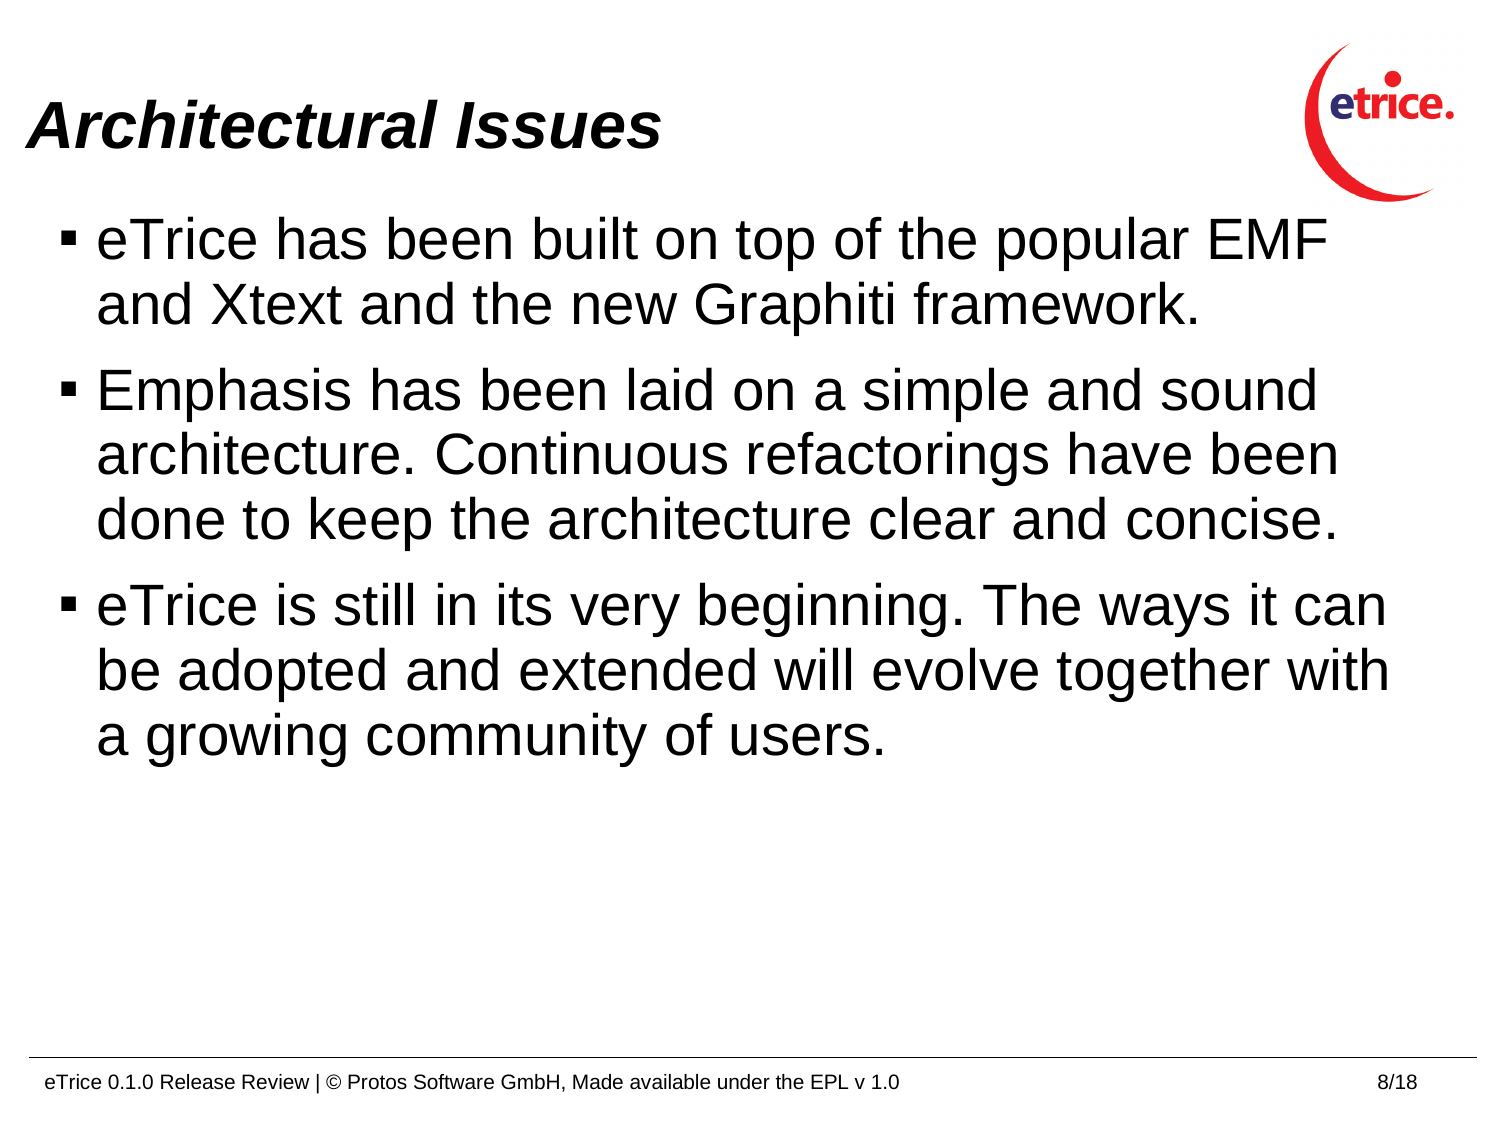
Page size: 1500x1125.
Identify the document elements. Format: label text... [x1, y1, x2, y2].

title Architectural Issues [26, 84, 1474, 172]
list eTrice has been built on top of the popular EMF and Xtext and the new Graphiti framework. Emphasis has been laid on a simple and sound architecture. Continuous refactorings have been done to keep the architecture clear and concise. eTrice is still in its very beginning. The ways it can be adopted and extended will evolve together with a growing community of users. [59, 206, 1418, 1040]
picture [1299, 29, 1477, 207]
